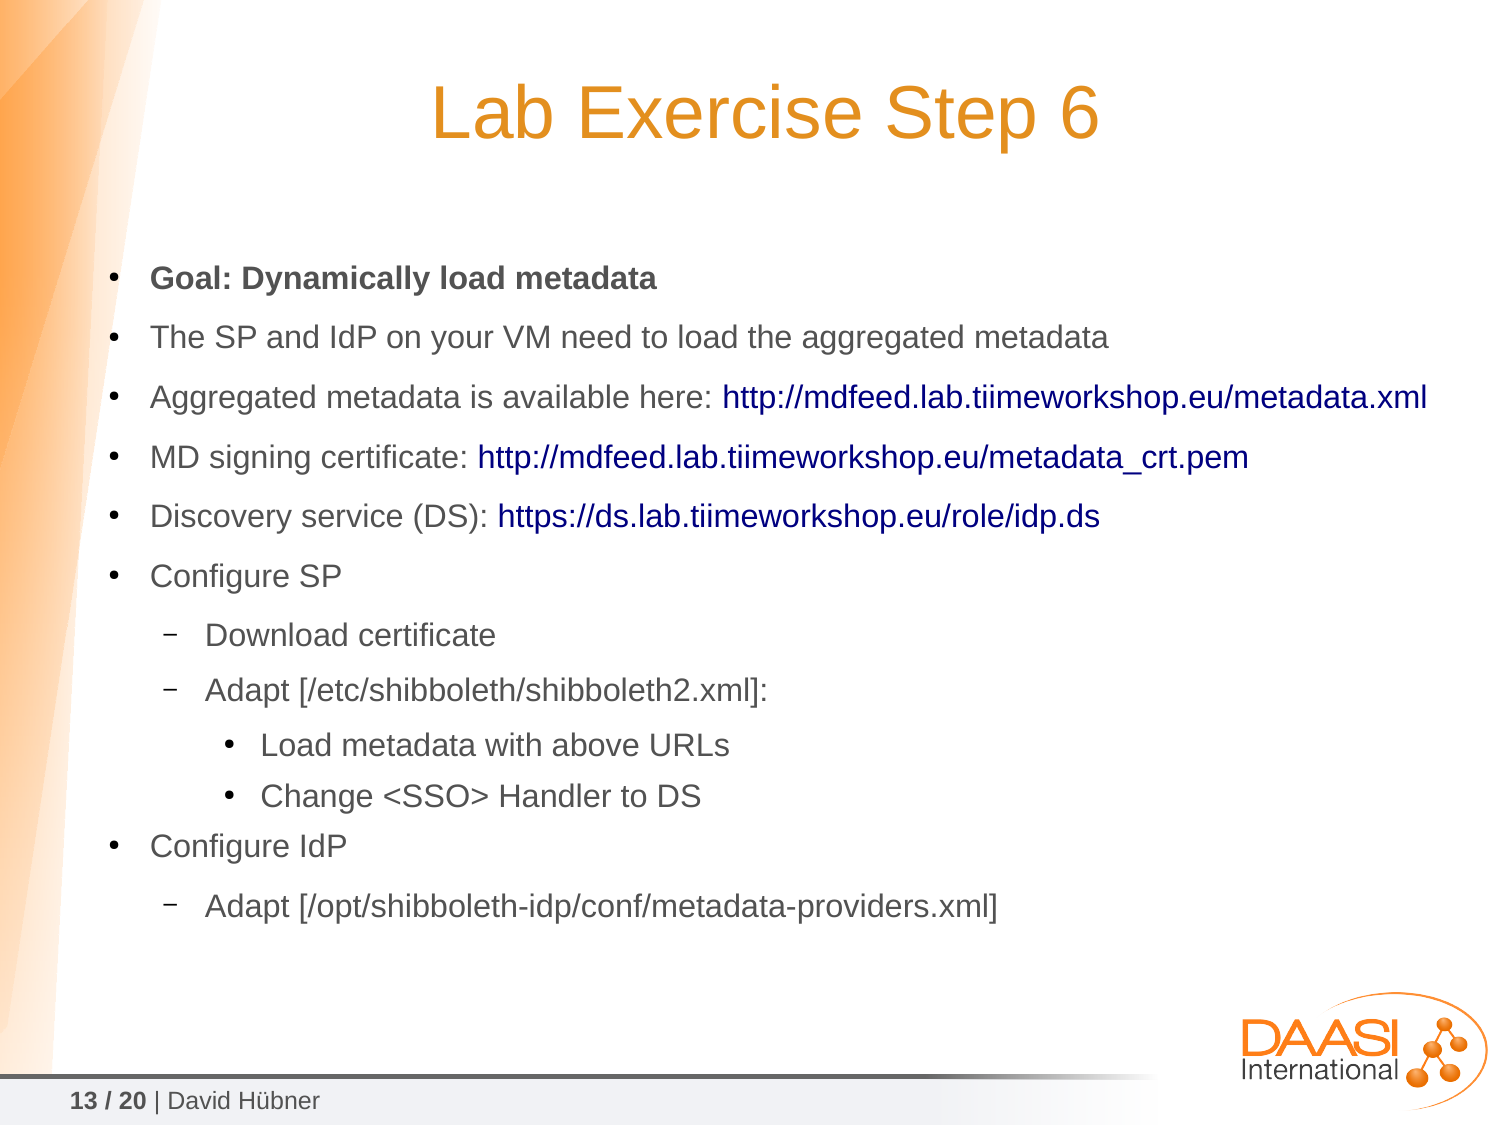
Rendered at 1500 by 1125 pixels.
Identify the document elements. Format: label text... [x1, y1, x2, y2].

picture [1240, 992, 1500, 1111]
list Goal: Dynamically load metadata The SP and IdP on your VM need to load the aggregated metadata Aggregated metadata is available here: http://mdfeed.lab.tiimeworkshop.eu/metadata.xml MD signing certificate: http://mdfeed.lab.tiimeworkshop.eu/metadata_crt.pem Discovery service (DS): https://ds.lab.tiimeworkshop.eu/role/idp.ds Configure SP Download certificate Adapt [/etc/shibboleth/shibboleth2.xml]: Load metadata with above URLs Change <SSO> Handler to DS Configure IdP Adapt [/opt/shibboleth-idp/conf/metadata-providers.xml] [94, 259, 1441, 945]
title Lab Exercise Step 6 [91, 48, 1441, 178]
